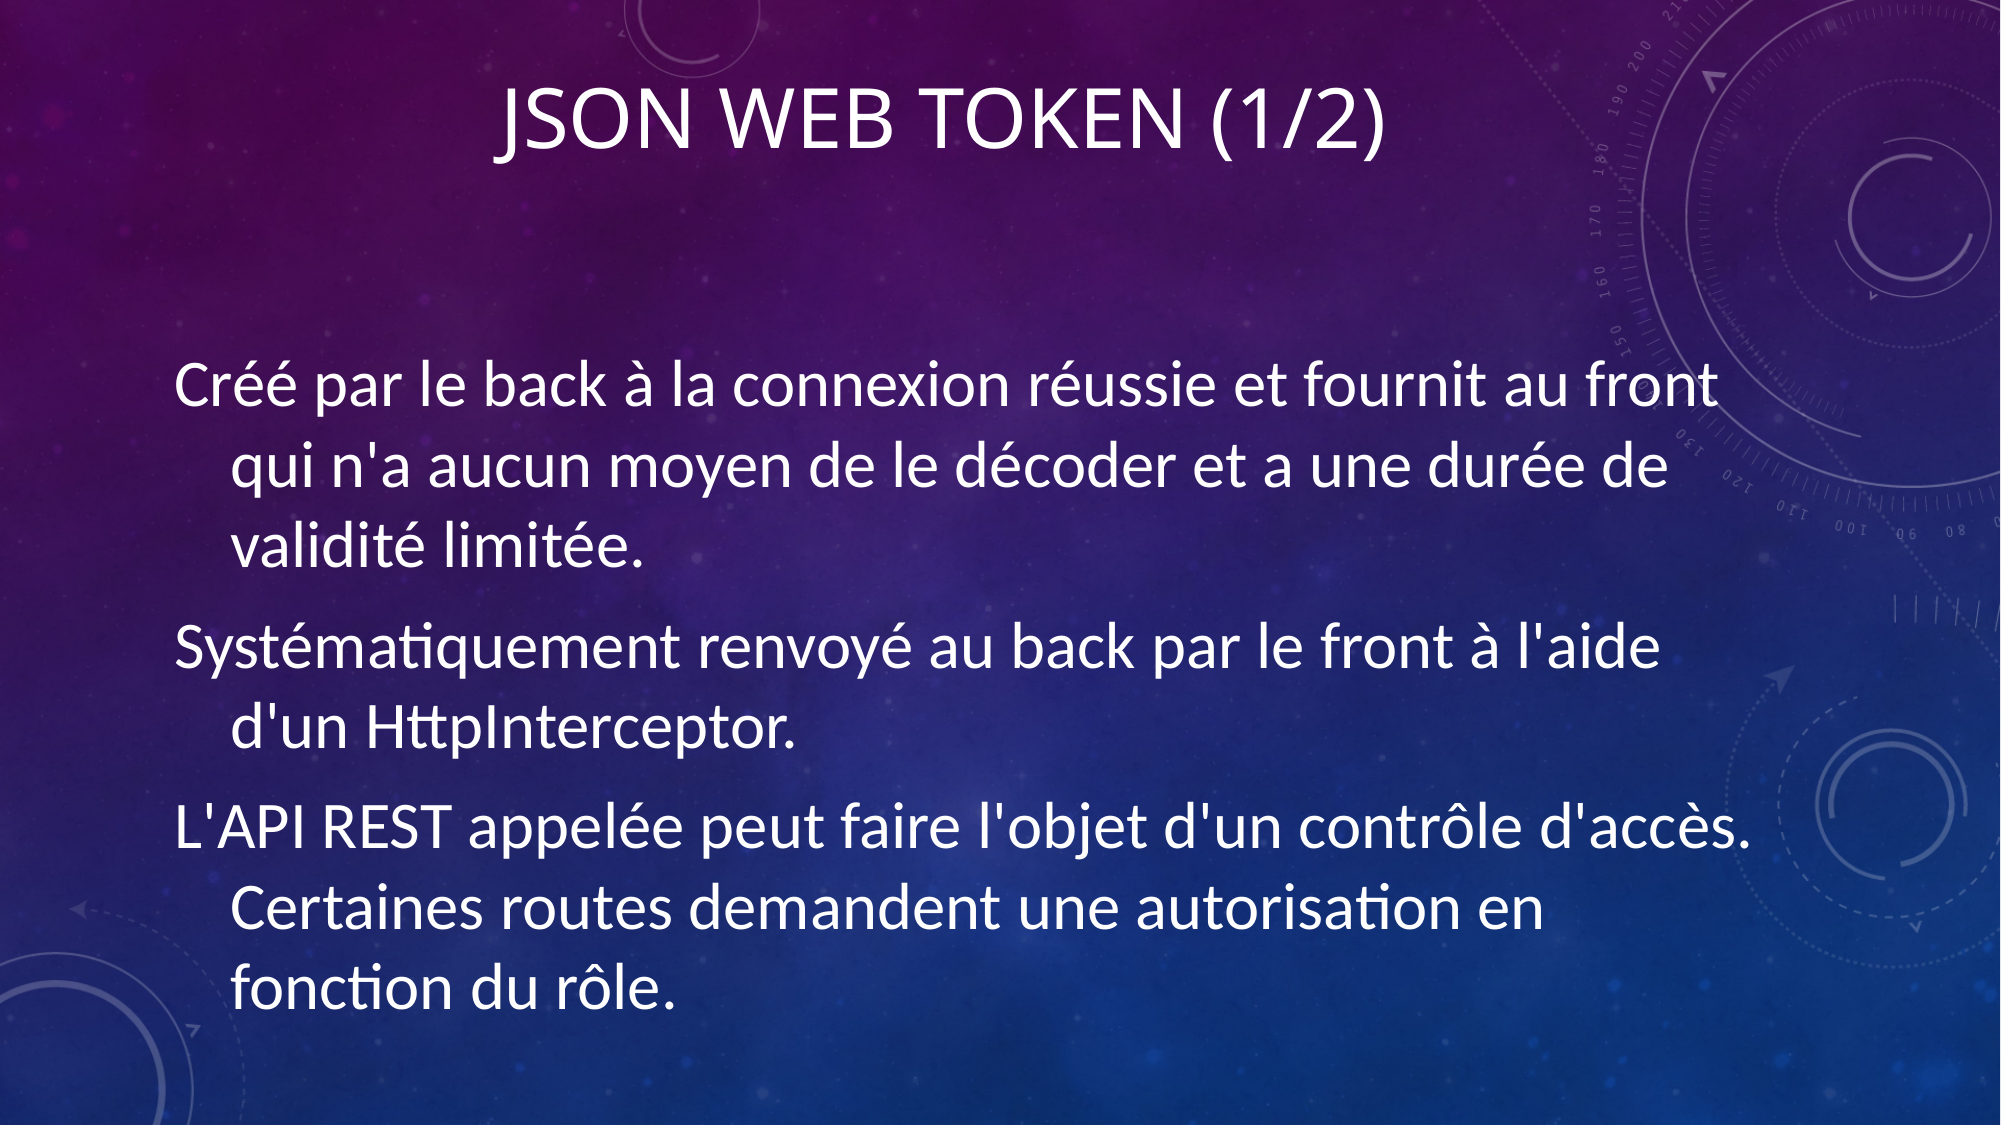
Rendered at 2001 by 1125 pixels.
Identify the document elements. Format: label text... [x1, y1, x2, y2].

list Créé par le back à la connexion réussie et fournit au front qui n'a aucun moyen de le décoder et a une durée de validité limitée. Systématiquement renvoyé au back par le front à l'aide d'un HttpInterceptor. L'API REST appelée peut faire l'objet d'un contrôle d'accès. Certaines routes demandent une autorisation en fonction du rôle. [112, 255, 1775, 1107]
title JSON Web Token (1/2) [112, 35, 1775, 195]
